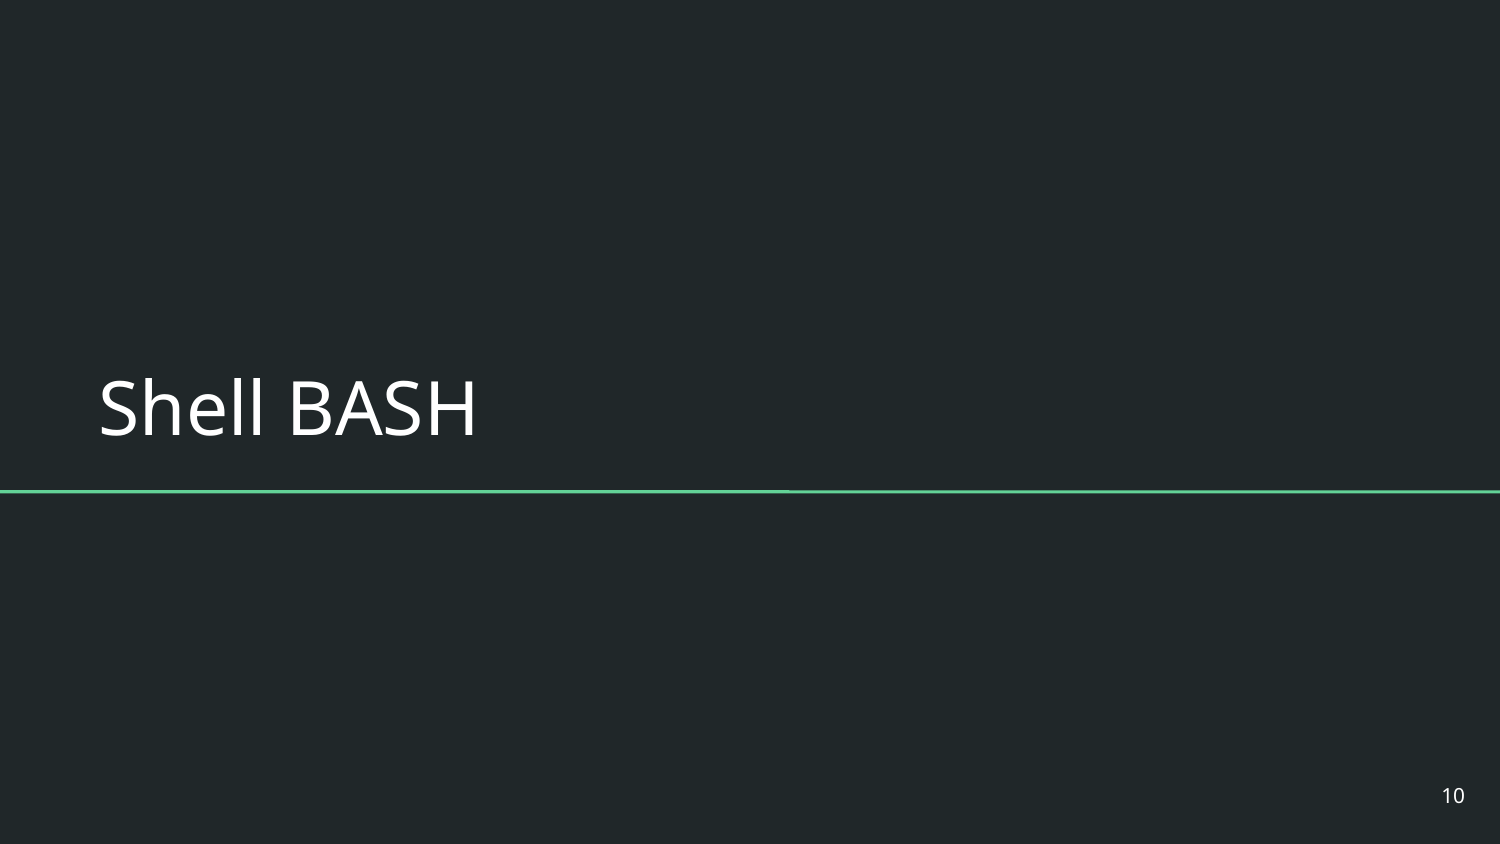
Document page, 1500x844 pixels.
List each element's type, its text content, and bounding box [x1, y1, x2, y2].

slide_number <numéro> [1389, 764, 1480, 830]
title Shell BASH [83, 337, 1417, 466]
